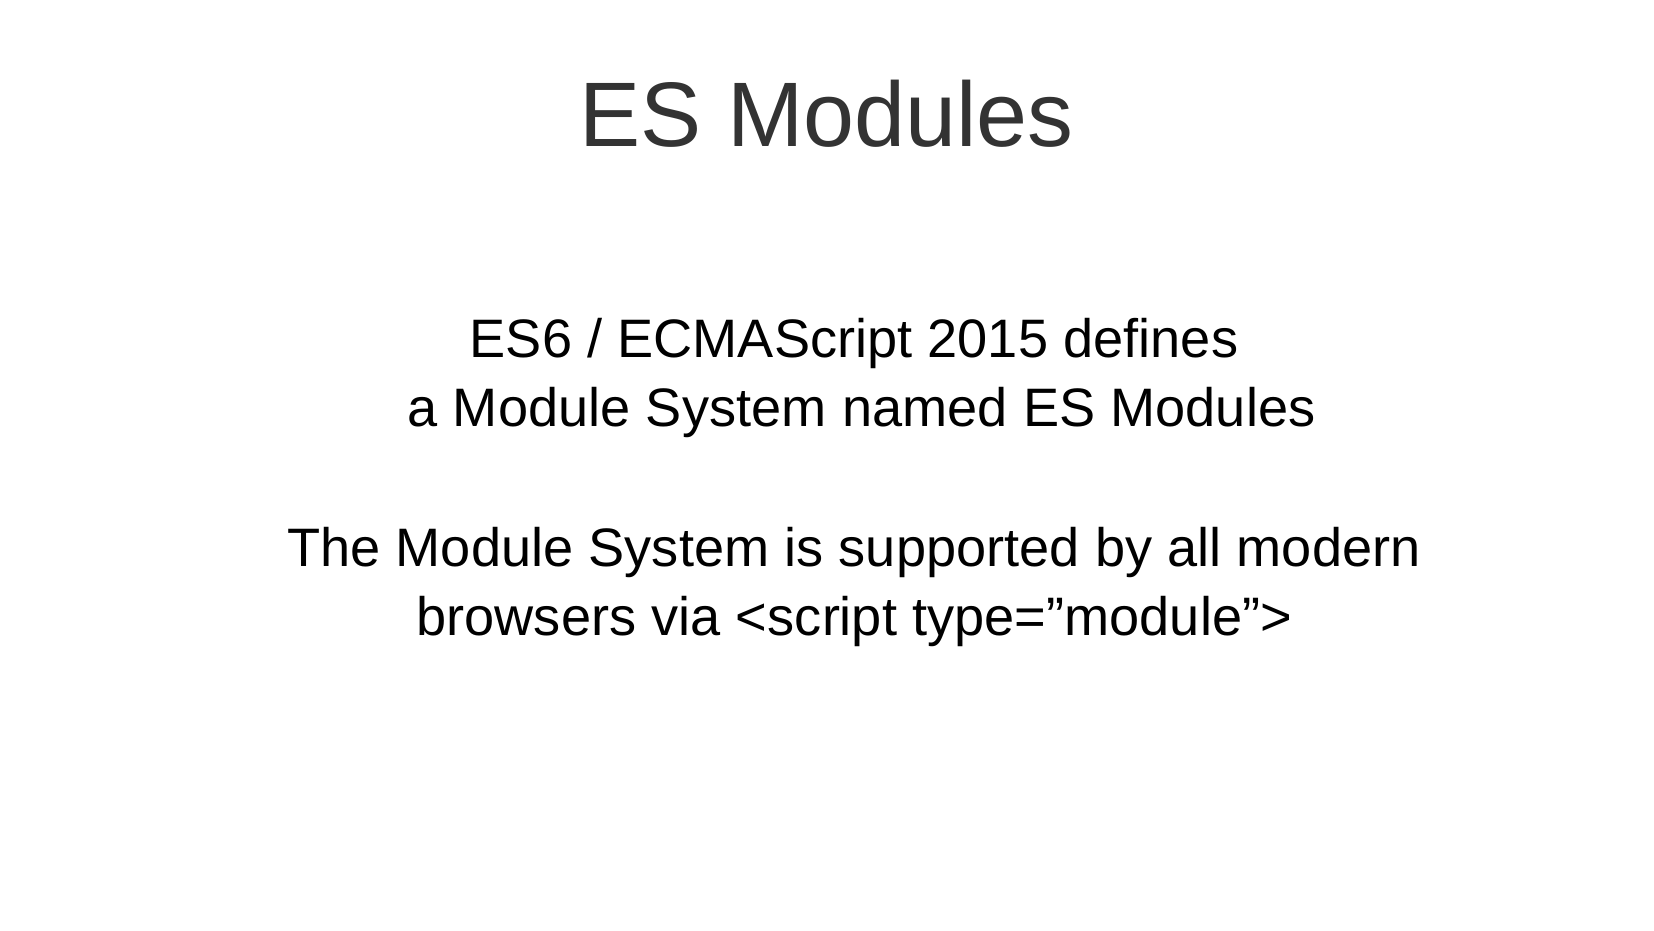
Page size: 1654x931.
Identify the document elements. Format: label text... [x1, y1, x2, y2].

title ES Modules [82, 37, 1571, 193]
list ES6 / ECMAScript 2015 defines a Module System named ES Modules The Module System is supported by all modern browsers via <script type=”module”> [0, 195, 1654, 751]
